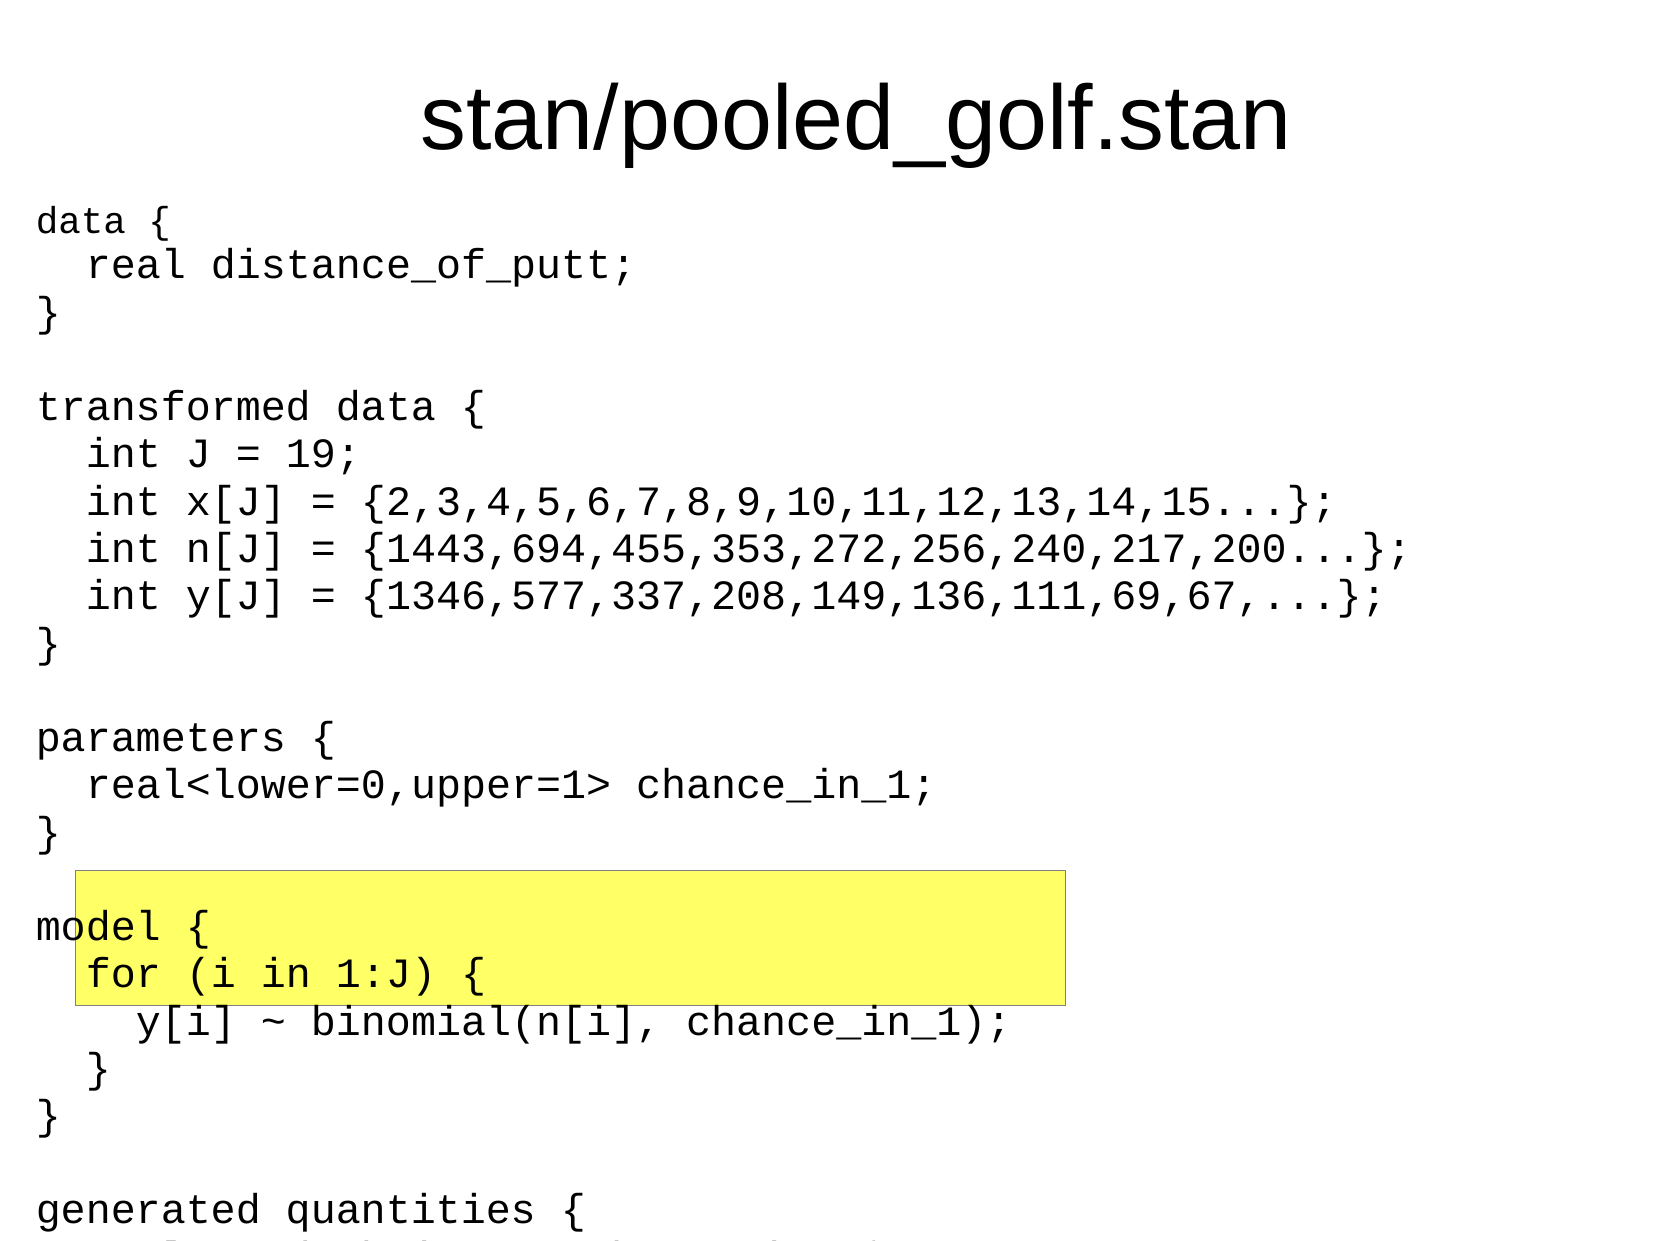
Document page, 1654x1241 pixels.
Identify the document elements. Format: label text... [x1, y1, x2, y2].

list data { real distance_of_putt; } transformed data { int J = 19; int x[J] = {2,3,4,5,6,7,8,9,10,11,12,13,14,15...}; int n[J] = {1443,694,455,353,272,256,240,217,200...}; int y[J] = {1346,577,337,208,149,136,111,69,67,...}; } parameters { real<lower=0,upper=1> chance_in_1; } model { for (i in 1:J) { y[i] ~ binomial(n[i], chance_in_1); } } generated quantities { real pred_ch_in_5 = chance_in_1*5; } [35, 201, 1649, 1241]
title stan/pooled_golf.stan [112, 13, 1601, 201]
